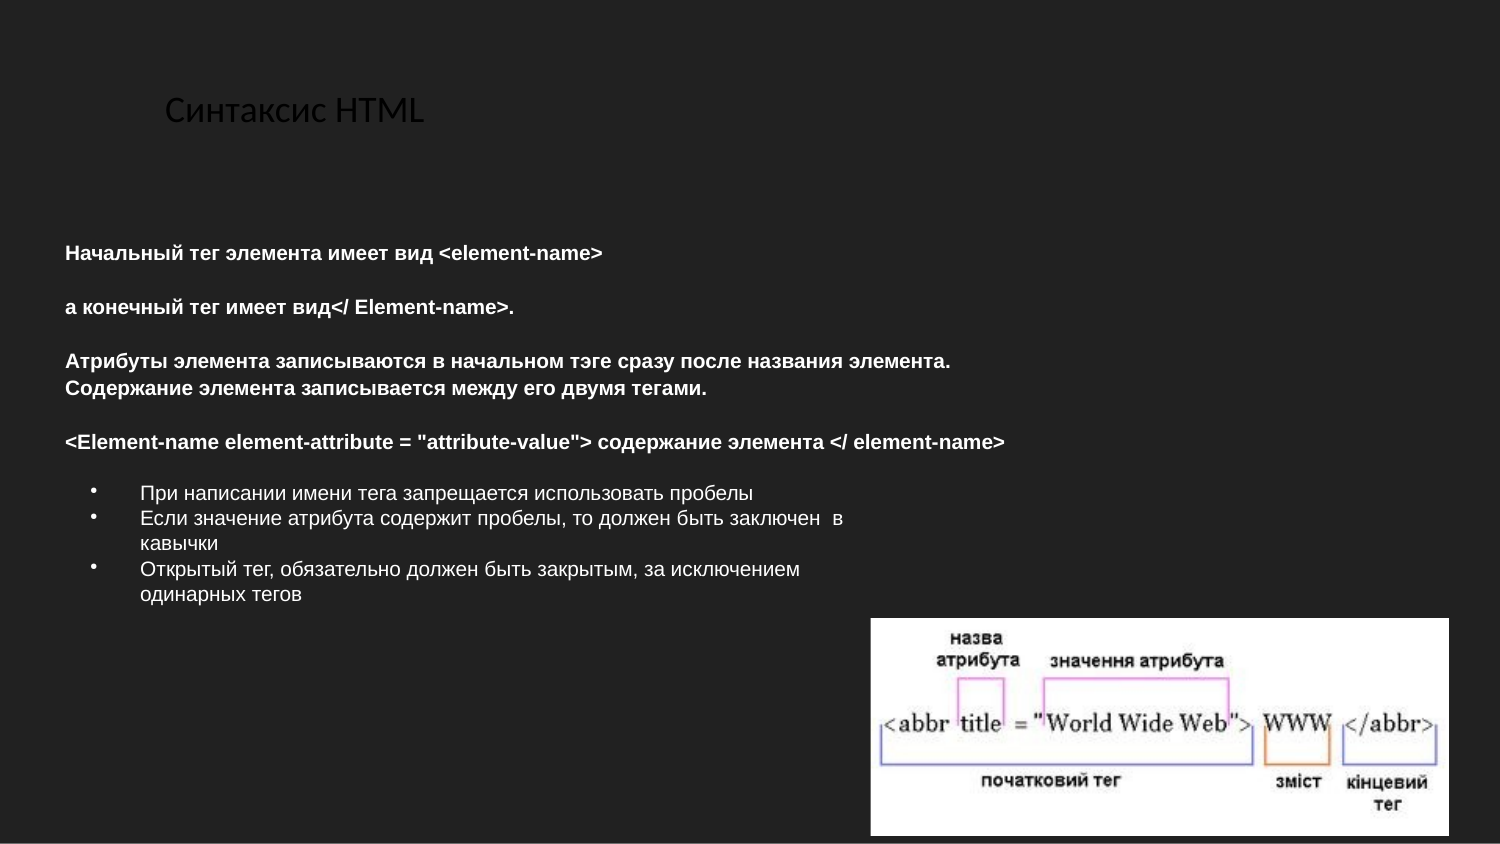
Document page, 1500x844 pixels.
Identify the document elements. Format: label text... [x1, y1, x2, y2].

title Синтаксис HTML [63, 82, 525, 200]
text_box Начальный тег элемента имеет вид <element-name> а конечный тег имеет вид</ Element-name>. Атрибуты элемента записываются в начальном тэге сразу после названия элемента. Содержание элемента записывается между его двумя тегами. <Element-name element-attribute = "attribute-value"> содержание элемента </ element-name> При написании имени тега запрещается использовать пробелы Если значение атрибута содержит пробелы, то должен быть заключен в кавычки Открытый тег, обязательно должен быть закрытым, за исключением одинарных тегов [63, 200, 1144, 606]
text_box [870, 618, 1449, 836]
